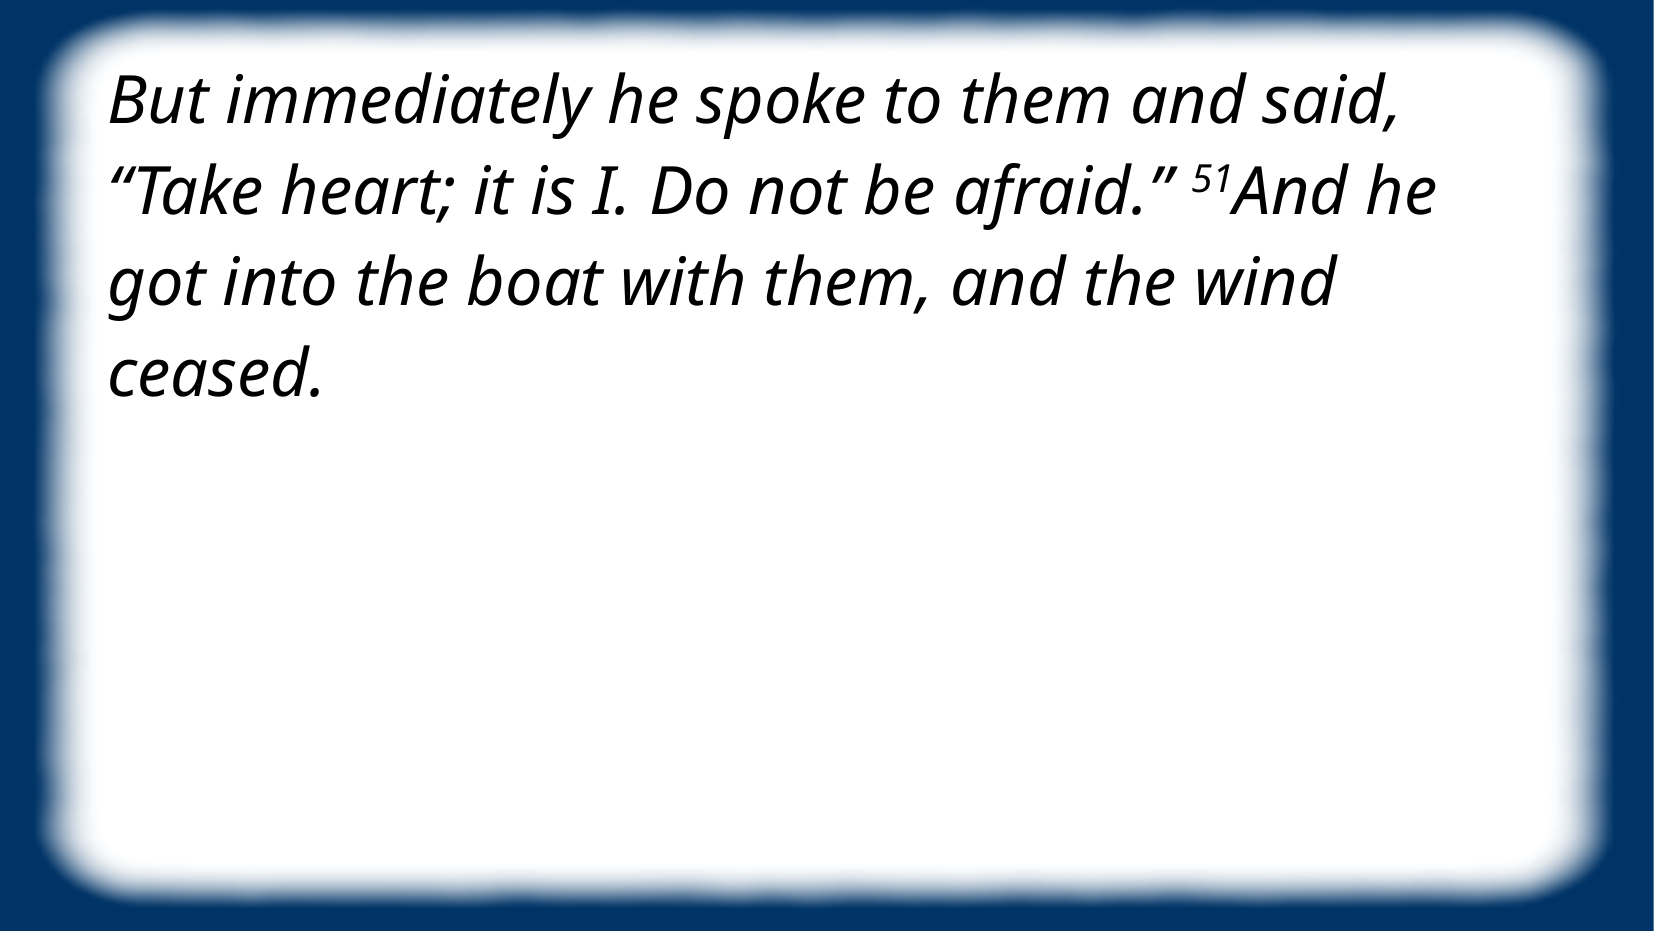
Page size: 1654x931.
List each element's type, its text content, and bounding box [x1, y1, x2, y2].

text_box But immediately he spoke to them and said, “Take heart; it is I. Do not be afraid.” 51And he got into the boat with them, and the wind ceased. [92, 45, 1561, 415]
picture [0, 0, 1654, 931]
